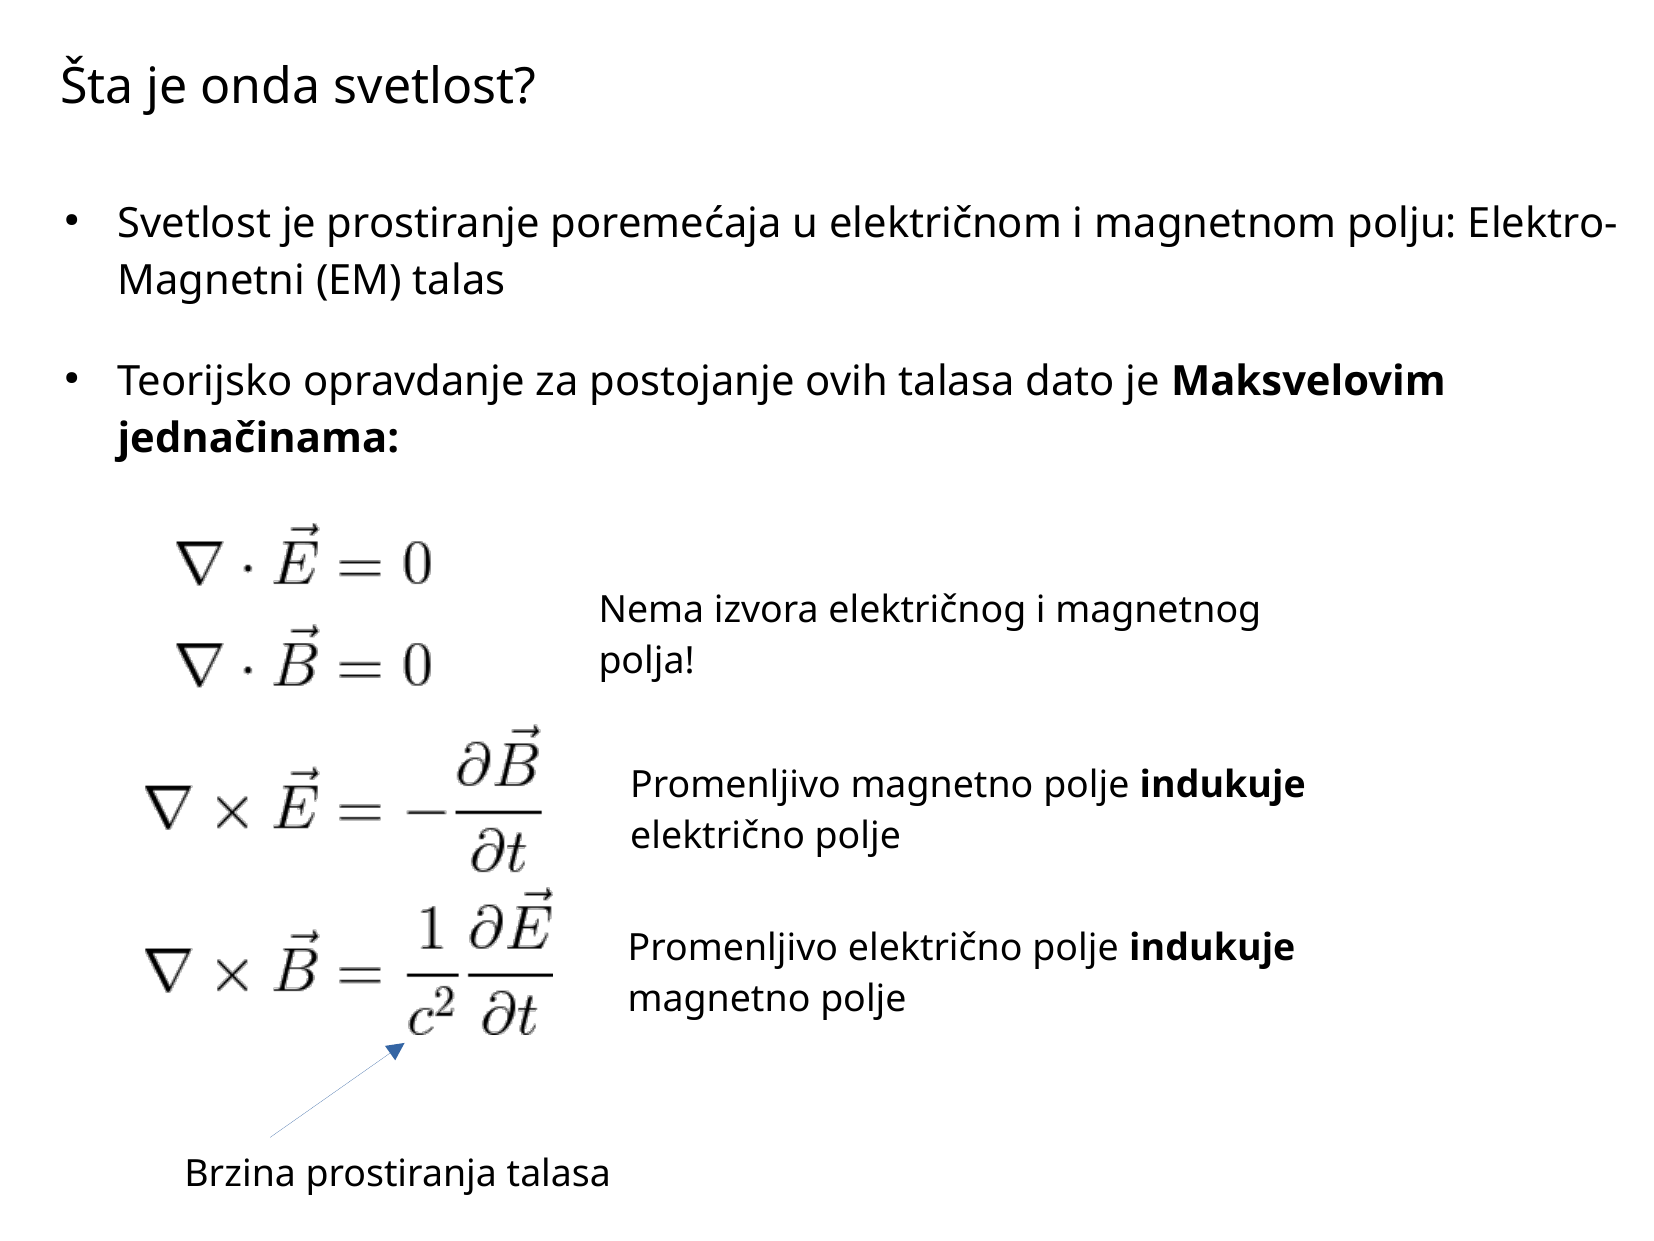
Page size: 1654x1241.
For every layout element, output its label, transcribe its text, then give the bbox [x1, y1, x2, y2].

list Svetlost je prostiranje poremećaja u električnom i magnetnom polju: Elektro-Magnetni (EM) talas Teorijsko opravdanje za postojanje ovih talasa dato je Maksvelovim jednačinama: [46, 192, 1637, 1166]
text_box Promenljivo električno polje indukuje magnetno polje [612, 913, 1387, 1018]
picture [144, 523, 553, 1035]
title Šta je onda svetlost? [59, 17, 1648, 150]
text_box Nema izvora električnog i magnetnog polja! [583, 575, 1358, 652]
text_box Brzina prostiranja talasa [169, 1138, 629, 1215]
text_box Promenljivo magnetno polje indukuje električno polje [615, 749, 1390, 854]
